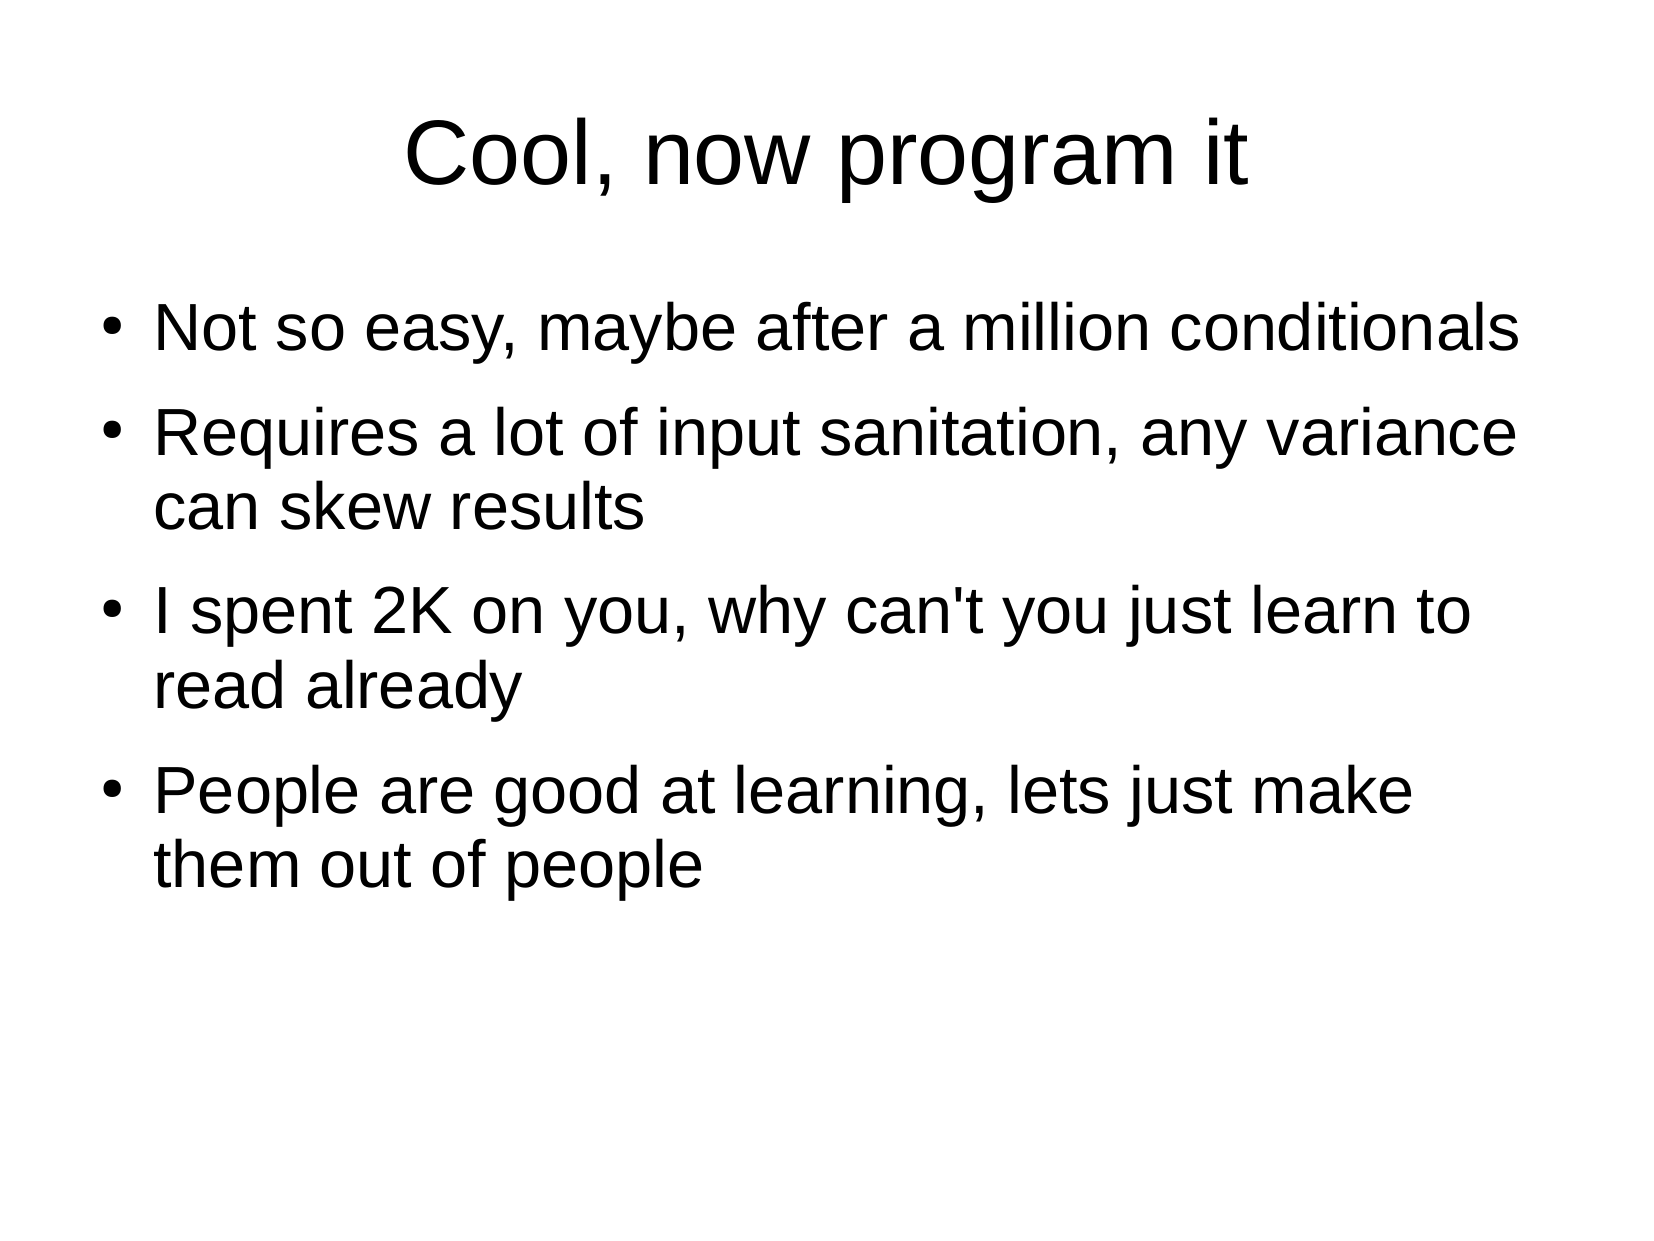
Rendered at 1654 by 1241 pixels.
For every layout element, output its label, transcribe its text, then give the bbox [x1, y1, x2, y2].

list Not so easy, maybe after a million conditionals Requires a lot of input sanitation, any variance can skew results I spent 2K on you, why can't you just learn to read already People are good at learning, lets just make them out of people [82, 290, 1571, 1010]
title Cool, now program it [82, 49, 1571, 257]
